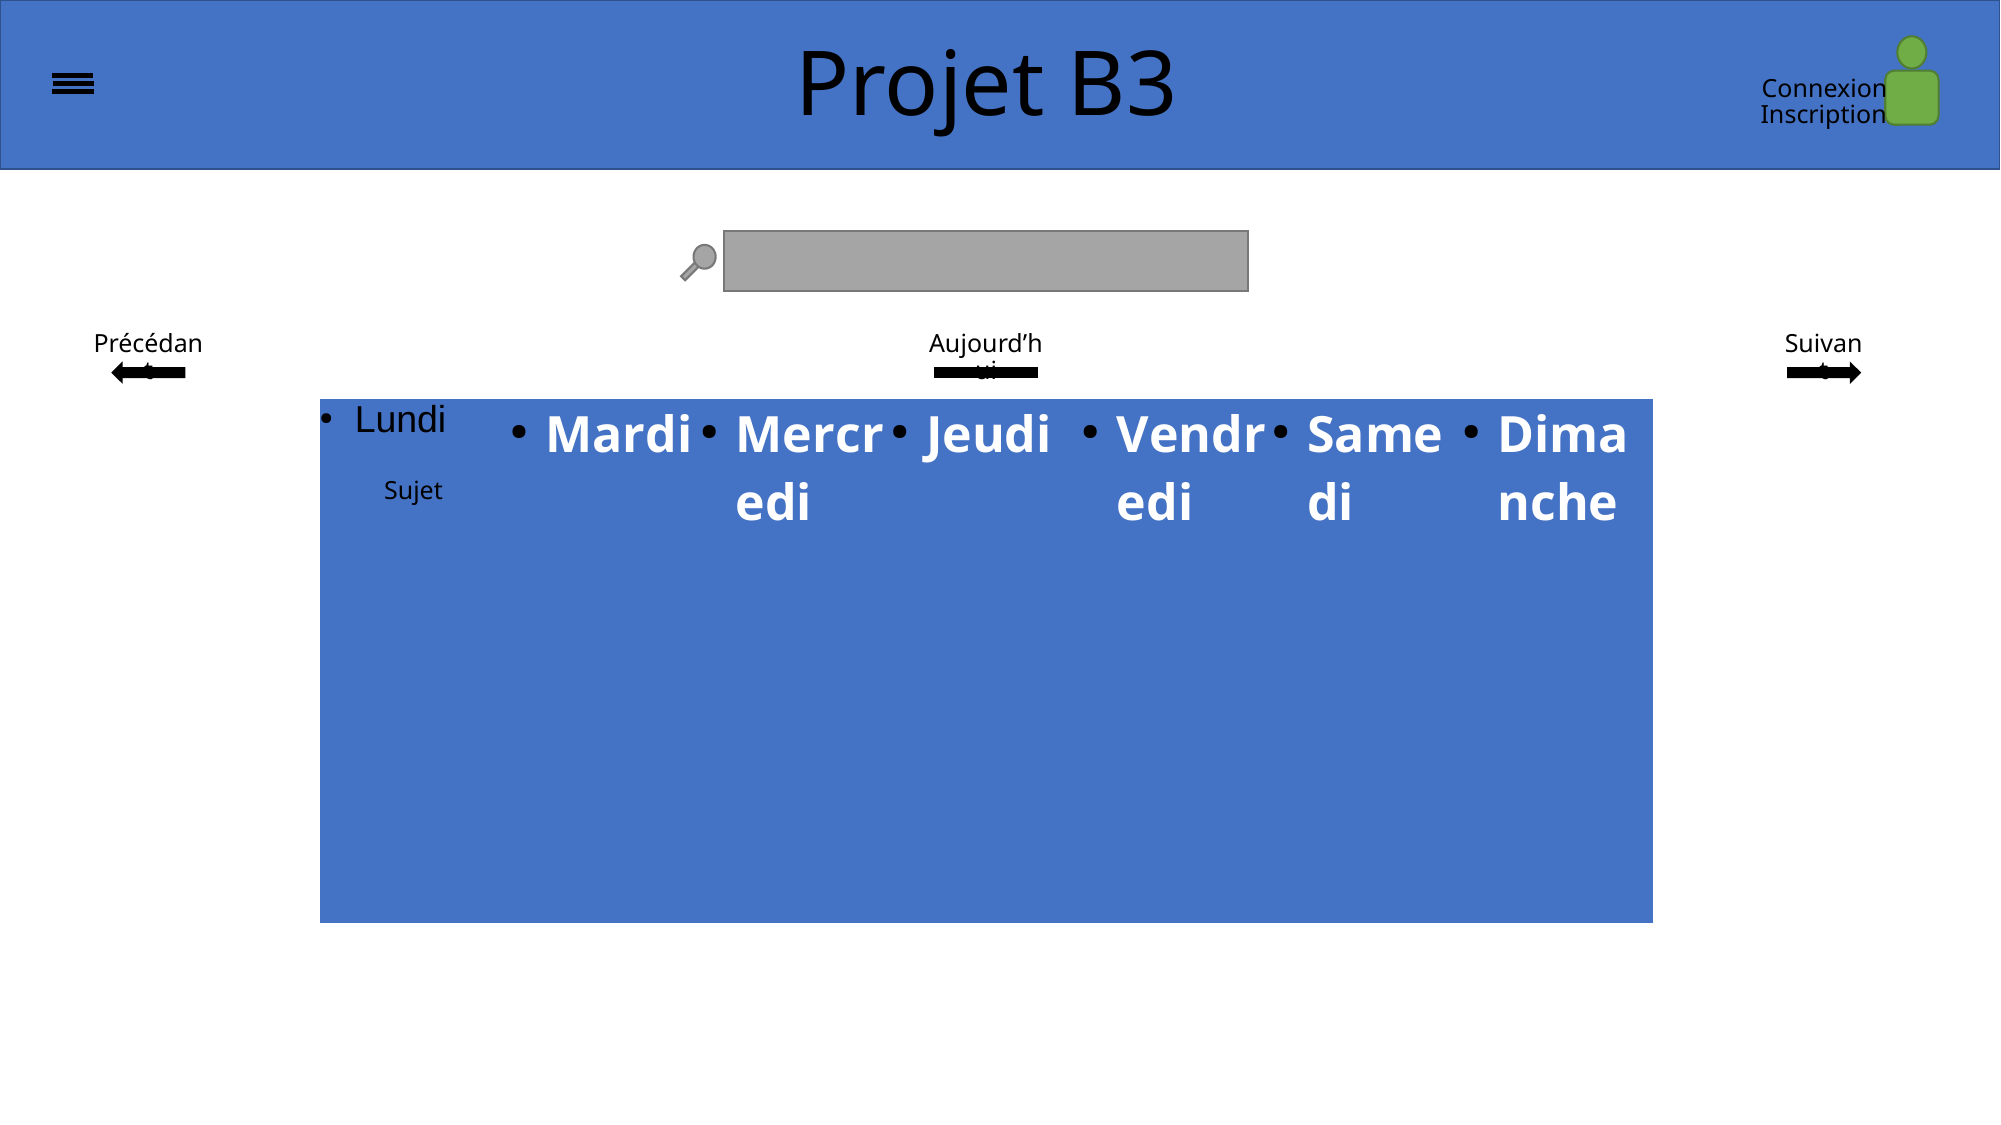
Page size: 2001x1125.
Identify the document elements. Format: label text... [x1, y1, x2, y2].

table_cell [1462, 867, 1653, 923]
text_box Inscription [1736, 94, 1912, 127]
table_cell [1272, 812, 1462, 867]
text_box Connexion [1737, 68, 1912, 94]
table_cell [700, 535, 891, 591]
table_cell [1081, 812, 1272, 867]
table_cell [510, 591, 700, 646]
table_header Dimanche [1462, 399, 1653, 535]
table_cell [510, 701, 700, 757]
text_box [935, 368, 977, 377]
text_box [994, 368, 1037, 377]
table_cell [320, 757, 510, 812]
table_cell [700, 701, 891, 757]
text_box Sujet [356, 469, 471, 513]
table_cell [700, 646, 891, 701]
table_cell [1081, 757, 1272, 812]
table_cell [320, 535, 510, 591]
table_cell [1081, 646, 1272, 701]
table_cell [320, 701, 510, 757]
table_cell [1081, 591, 1272, 646]
table_cell [510, 535, 700, 591]
table_cell [1081, 701, 1272, 757]
text_box [1897, 36, 1927, 69]
table_cell [1462, 812, 1653, 867]
table_cell [510, 757, 700, 812]
table_cell [320, 812, 510, 867]
table_cell [320, 591, 510, 646]
table_header Jeudi [891, 399, 1081, 535]
table_cell [1462, 646, 1653, 701]
table_cell [700, 867, 891, 923]
table_cell [891, 757, 1081, 812]
table_cell [1272, 757, 1462, 812]
text_box Projet B3 [0, 20, 1987, 153]
text_box Aujourd’hui [912, 323, 1061, 367]
table_cell [700, 757, 891, 812]
table_cell [1272, 535, 1462, 591]
text_box [724, 231, 1248, 291]
text_box [1824, 367, 1860, 382]
text_box Suivant [1766, 323, 1881, 367]
table_cell [510, 812, 700, 867]
table_header Lundi [320, 399, 510, 535]
table_cell [700, 812, 891, 867]
table_cell [1272, 867, 1462, 923]
table_cell [1272, 701, 1462, 757]
table_cell [891, 812, 1081, 867]
table_cell [1462, 701, 1653, 757]
table_cell [510, 867, 700, 923]
table_cell [891, 646, 1081, 701]
text_box [112, 367, 147, 382]
table_cell [891, 591, 1081, 646]
text_box Précédant [74, 323, 223, 367]
text_box [149, 368, 185, 378]
table_header Mardi [510, 399, 700, 535]
table_cell [1462, 757, 1653, 812]
table_header Mercredi [700, 399, 891, 535]
table_cell [510, 646, 700, 701]
table_cell [891, 701, 1081, 757]
table_cell [1081, 867, 1272, 923]
text_box [1912, 70, 1939, 125]
table_cell [891, 535, 1081, 591]
table_header Vendredi [1081, 399, 1272, 535]
text_box [1788, 368, 1822, 378]
table_cell [700, 591, 891, 646]
table_cell [1462, 535, 1653, 591]
text_box [0, 0, 2000, 169]
table_cell [1272, 591, 1462, 646]
text_box [979, 368, 986, 377]
table_cell [1081, 535, 1272, 591]
table_cell [1462, 591, 1653, 646]
table_cell [320, 867, 510, 923]
table_cell [1272, 646, 1462, 701]
text_box [681, 244, 716, 281]
table_cell [891, 867, 1081, 923]
table_header Samedi [1272, 399, 1462, 535]
table_cell [320, 646, 510, 701]
